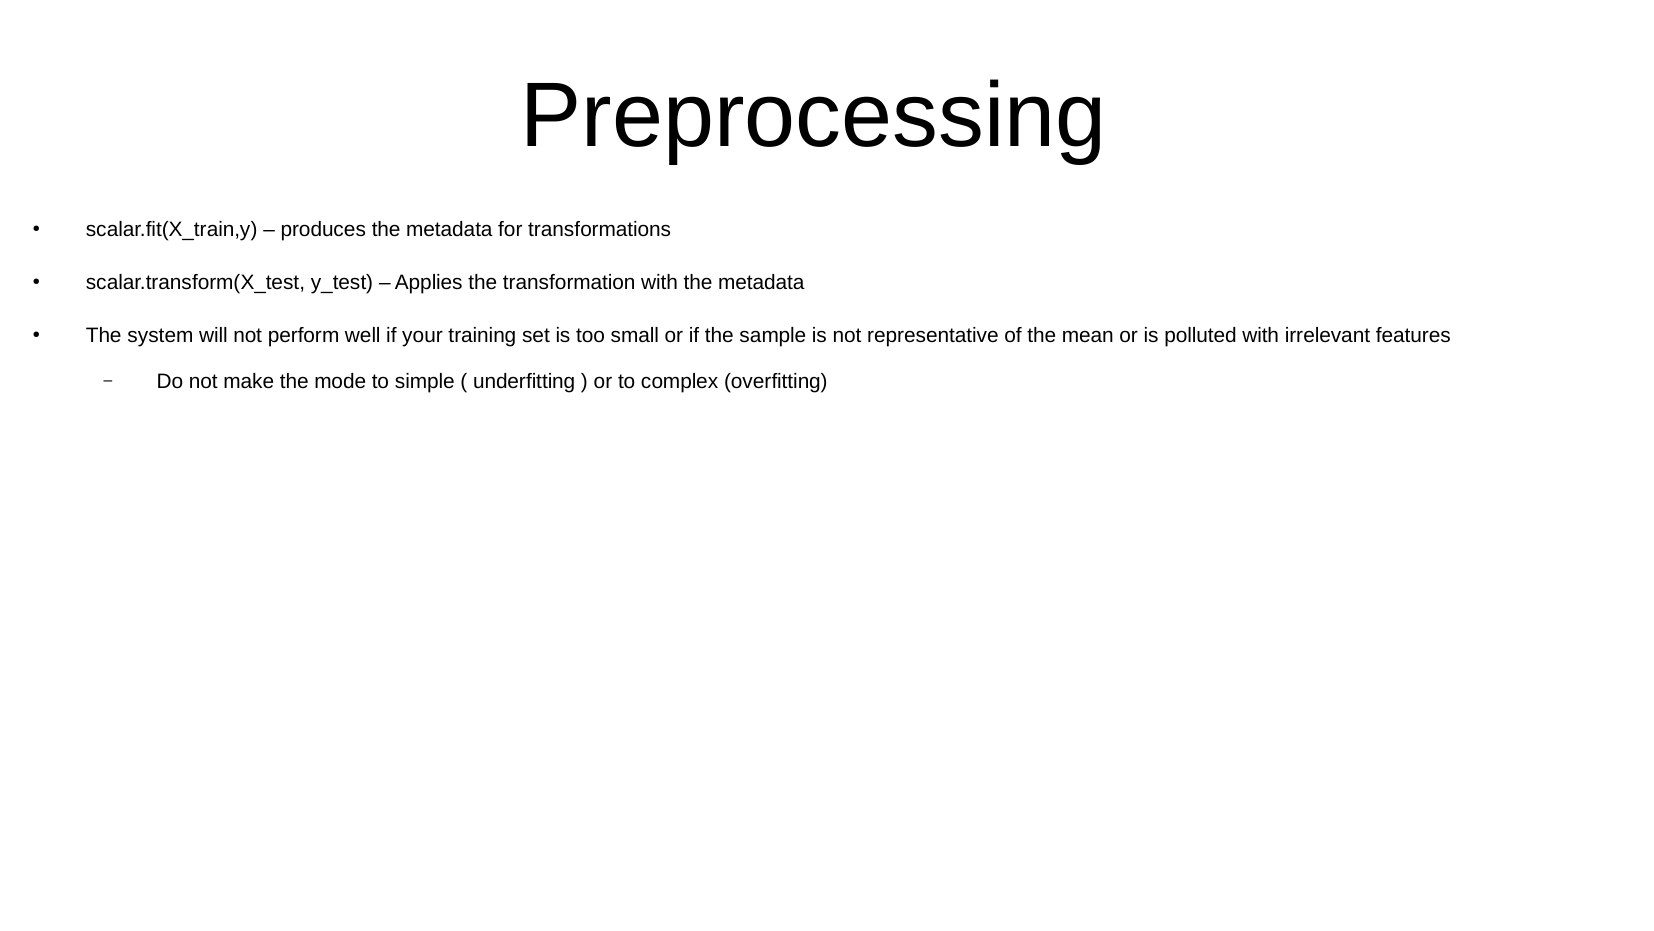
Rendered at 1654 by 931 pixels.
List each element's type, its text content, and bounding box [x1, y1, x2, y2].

list scalar.fit(X_train,y) – produces the metadata for transformations scalar.transform(X_test, y_test) – Applies the transformation with the metadata The system will not perform well if your training set is too small or if the sample is not representative of the mean or is polluted with irrelevant features Do not make the mode to simple ( underfitting ) or to complex (overfitting) [15, 217, 1571, 916]
title Preprocessing [82, 37, 1571, 193]
